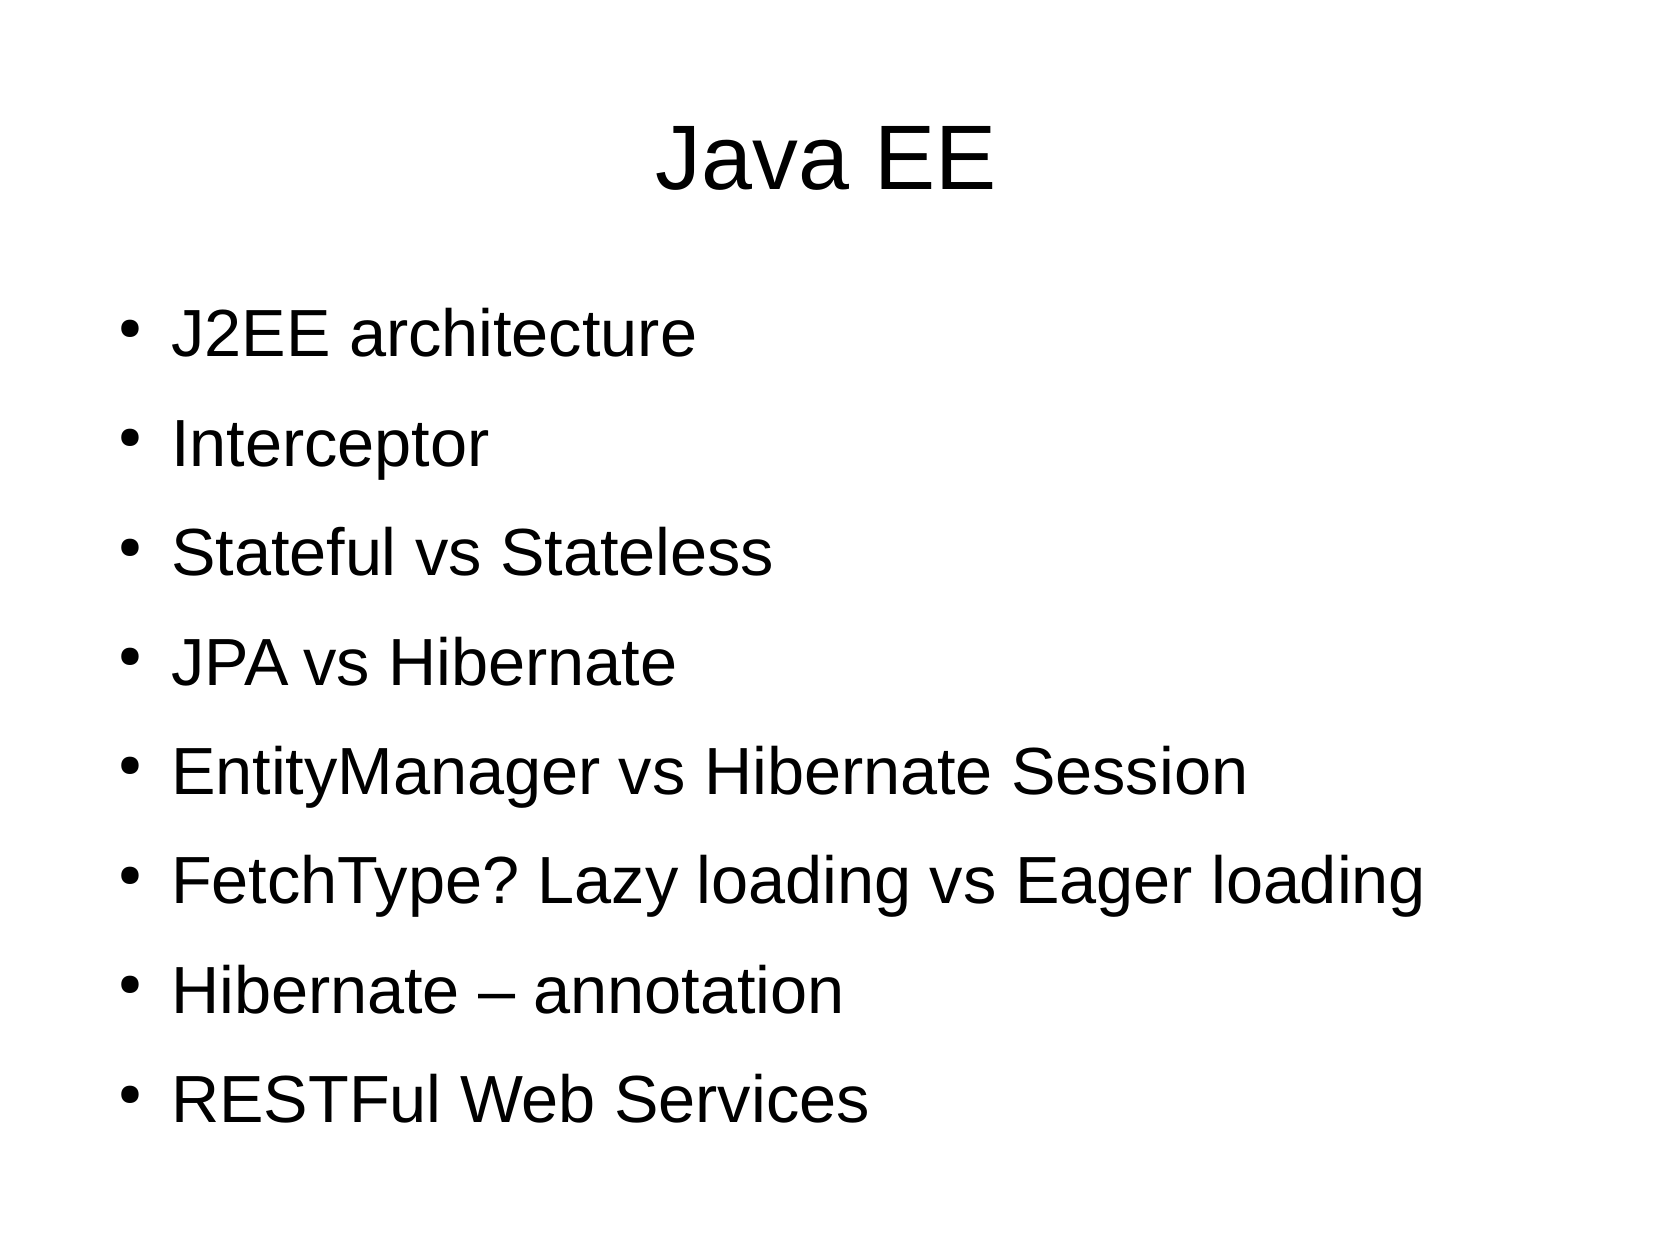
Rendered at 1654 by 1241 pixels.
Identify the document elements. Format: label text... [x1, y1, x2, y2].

title Java EE [82, 49, 1571, 257]
list J2EE architecture Interceptor Stateful vs Stateless JPA vs Hibernate EntityManager vs Hibernate Session FetchType? Lazy loading vs Eager loading Hibernate – annotation RESTFul Web Services [82, 290, 1571, 1109]
